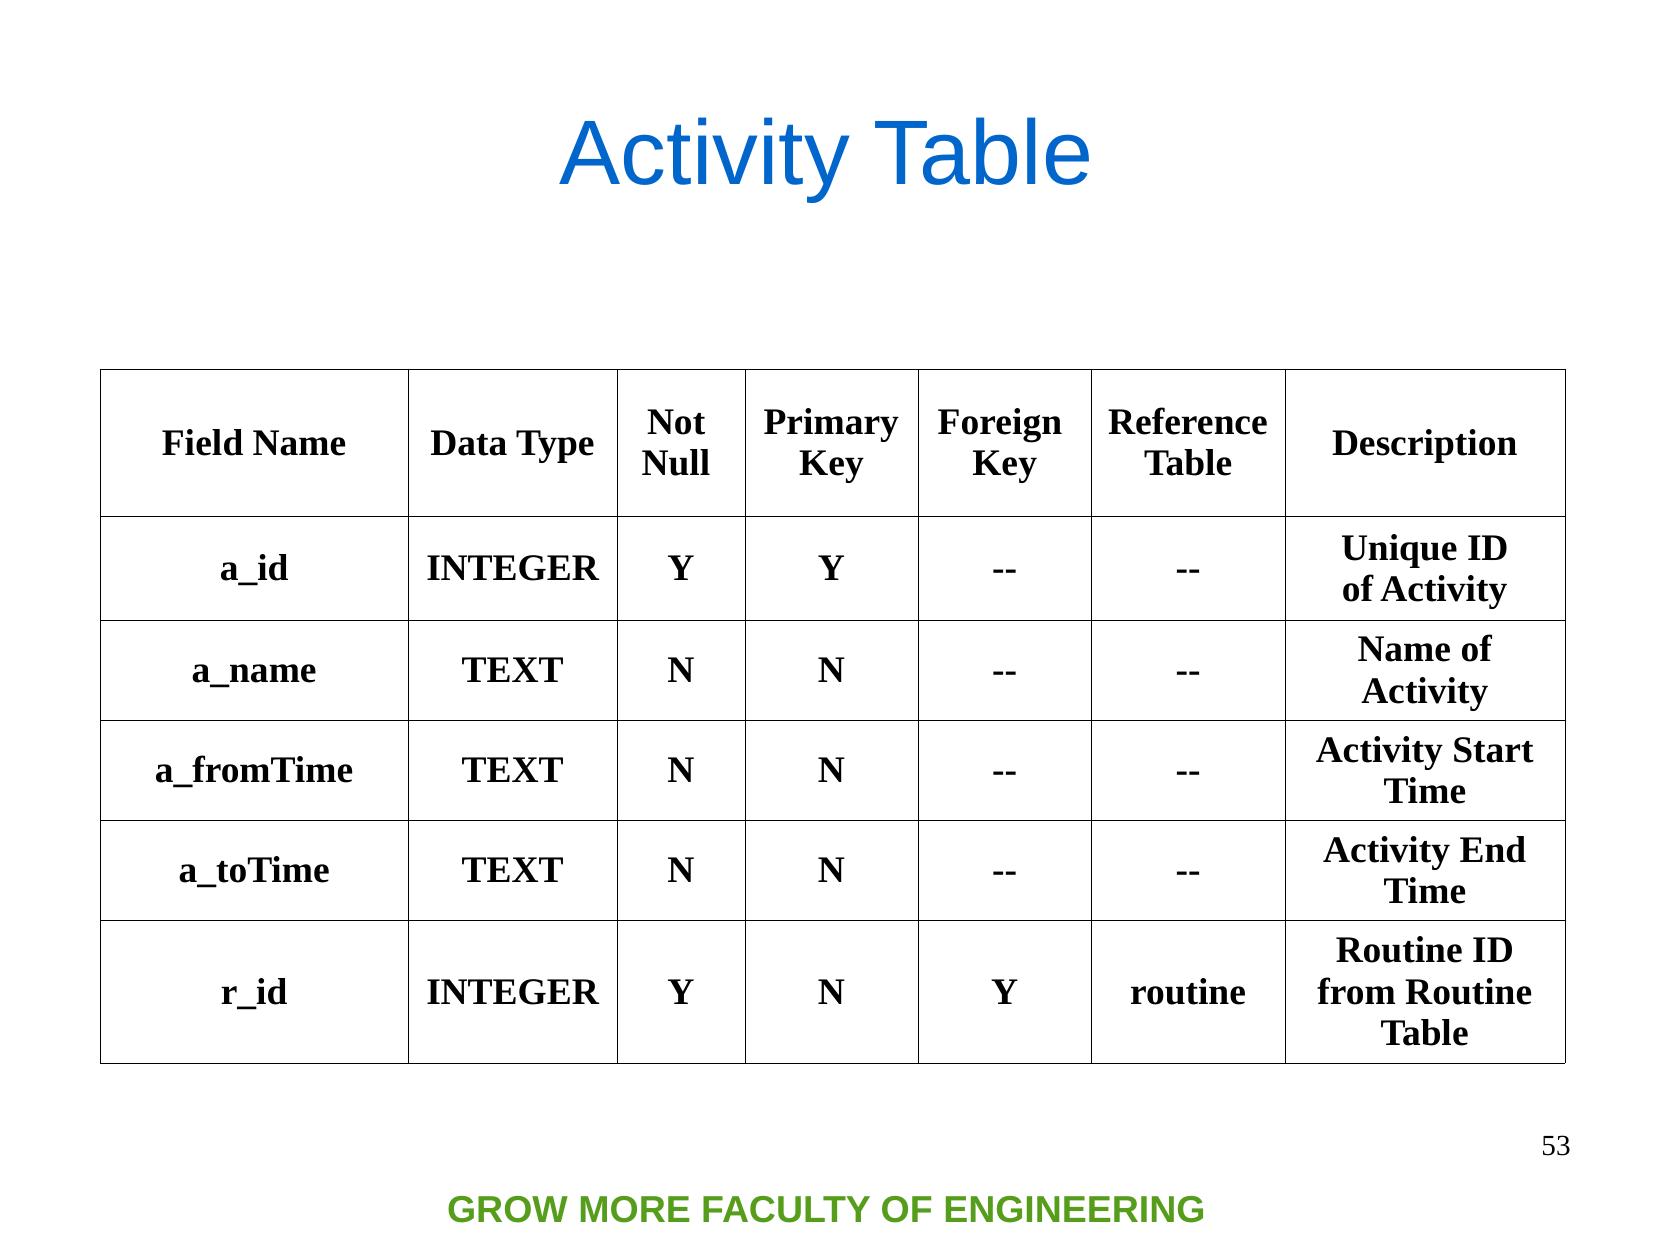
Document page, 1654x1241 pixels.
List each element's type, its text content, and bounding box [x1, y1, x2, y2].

table_cell N [746, 721, 918, 820]
table_cell -- [1092, 517, 1285, 620]
table_cell N [746, 821, 918, 920]
table_cell a_name [101, 621, 408, 720]
table_cell Y [618, 921, 745, 1063]
table_cell -- [919, 621, 1091, 720]
table_header Not Null [618, 370, 745, 516]
table_cell N [618, 721, 745, 820]
table_cell Activity Start Time [1286, 721, 1565, 820]
title Activity Table [82, 49, 1571, 257]
table_header Data Type [409, 370, 617, 516]
table_cell TEXT [409, 721, 617, 820]
table_cell N [618, 621, 745, 720]
table_cell a_id [101, 517, 408, 620]
table_cell a_toTime [101, 821, 408, 920]
table_cell -- [1092, 621, 1285, 720]
table_cell r_id [101, 921, 408, 1063]
table_cell INTEGER [409, 921, 617, 1063]
table_cell Y [618, 517, 745, 620]
table_cell N [746, 921, 918, 1063]
table_header Primary Key [746, 370, 918, 516]
table_header Description [1286, 370, 1565, 516]
table_cell -- [919, 721, 1091, 820]
table_cell N [618, 821, 745, 920]
table_cell -- [1092, 721, 1285, 820]
table_cell -- [1092, 821, 1285, 920]
table_header Reference Table [1092, 370, 1285, 516]
table_header Foreign Key [919, 370, 1091, 516]
table_cell -- [919, 821, 1091, 920]
table_cell TEXT [409, 821, 617, 920]
table_cell INTEGER [409, 517, 617, 620]
table_cell Routine ID from Routine Table [1286, 921, 1565, 1063]
table_cell N [746, 621, 918, 720]
table_cell a_fromTime [101, 721, 408, 820]
table_cell Activity End Time [1286, 821, 1565, 920]
table_cell routine [1092, 921, 1285, 1063]
table_cell TEXT [409, 621, 617, 720]
table_cell -- [919, 517, 1091, 620]
table_header Field Name [101, 370, 408, 516]
table_cell Name of Activity [1286, 621, 1565, 720]
table_cell Y [746, 517, 918, 620]
table_cell Unique ID of Activity [1286, 517, 1565, 620]
table_cell Y [919, 921, 1091, 1063]
